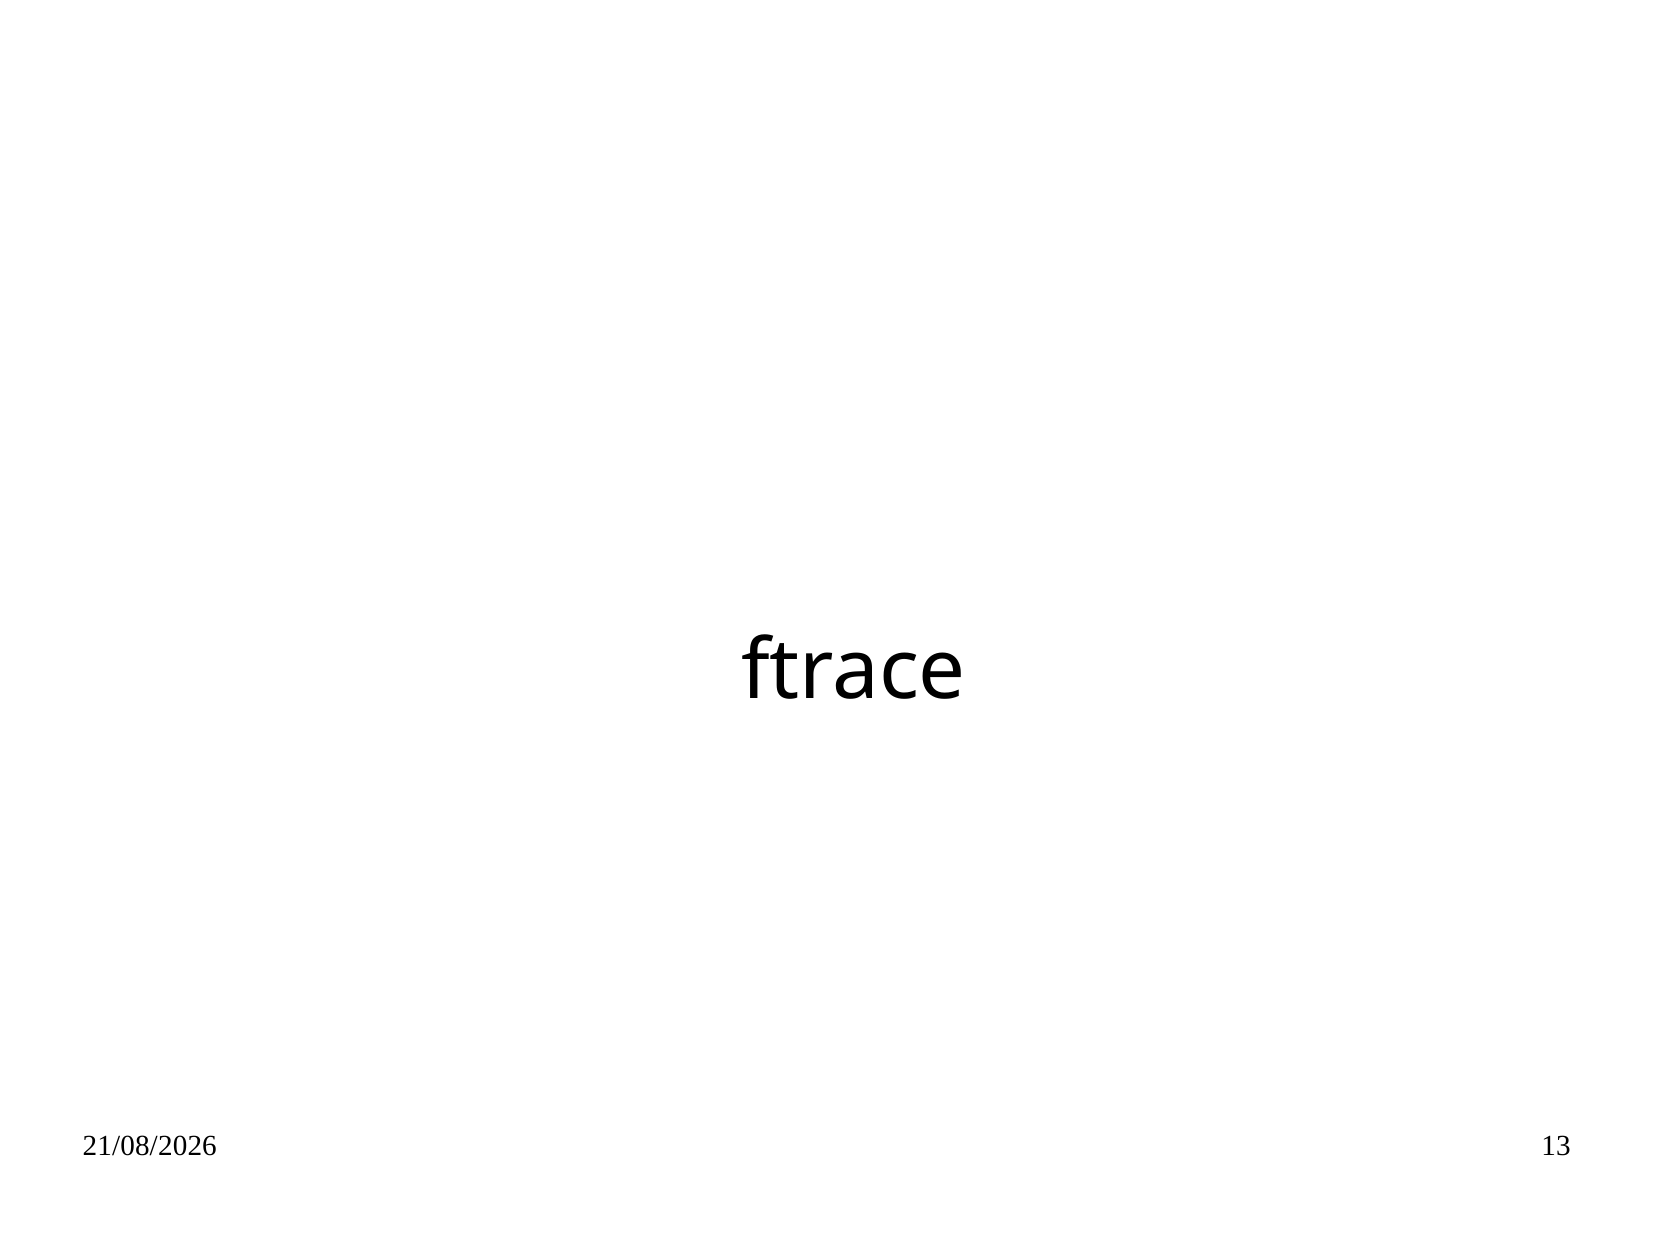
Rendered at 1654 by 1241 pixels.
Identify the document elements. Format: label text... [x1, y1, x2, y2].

subtitle ftrace [210, 315, 1498, 1017]
